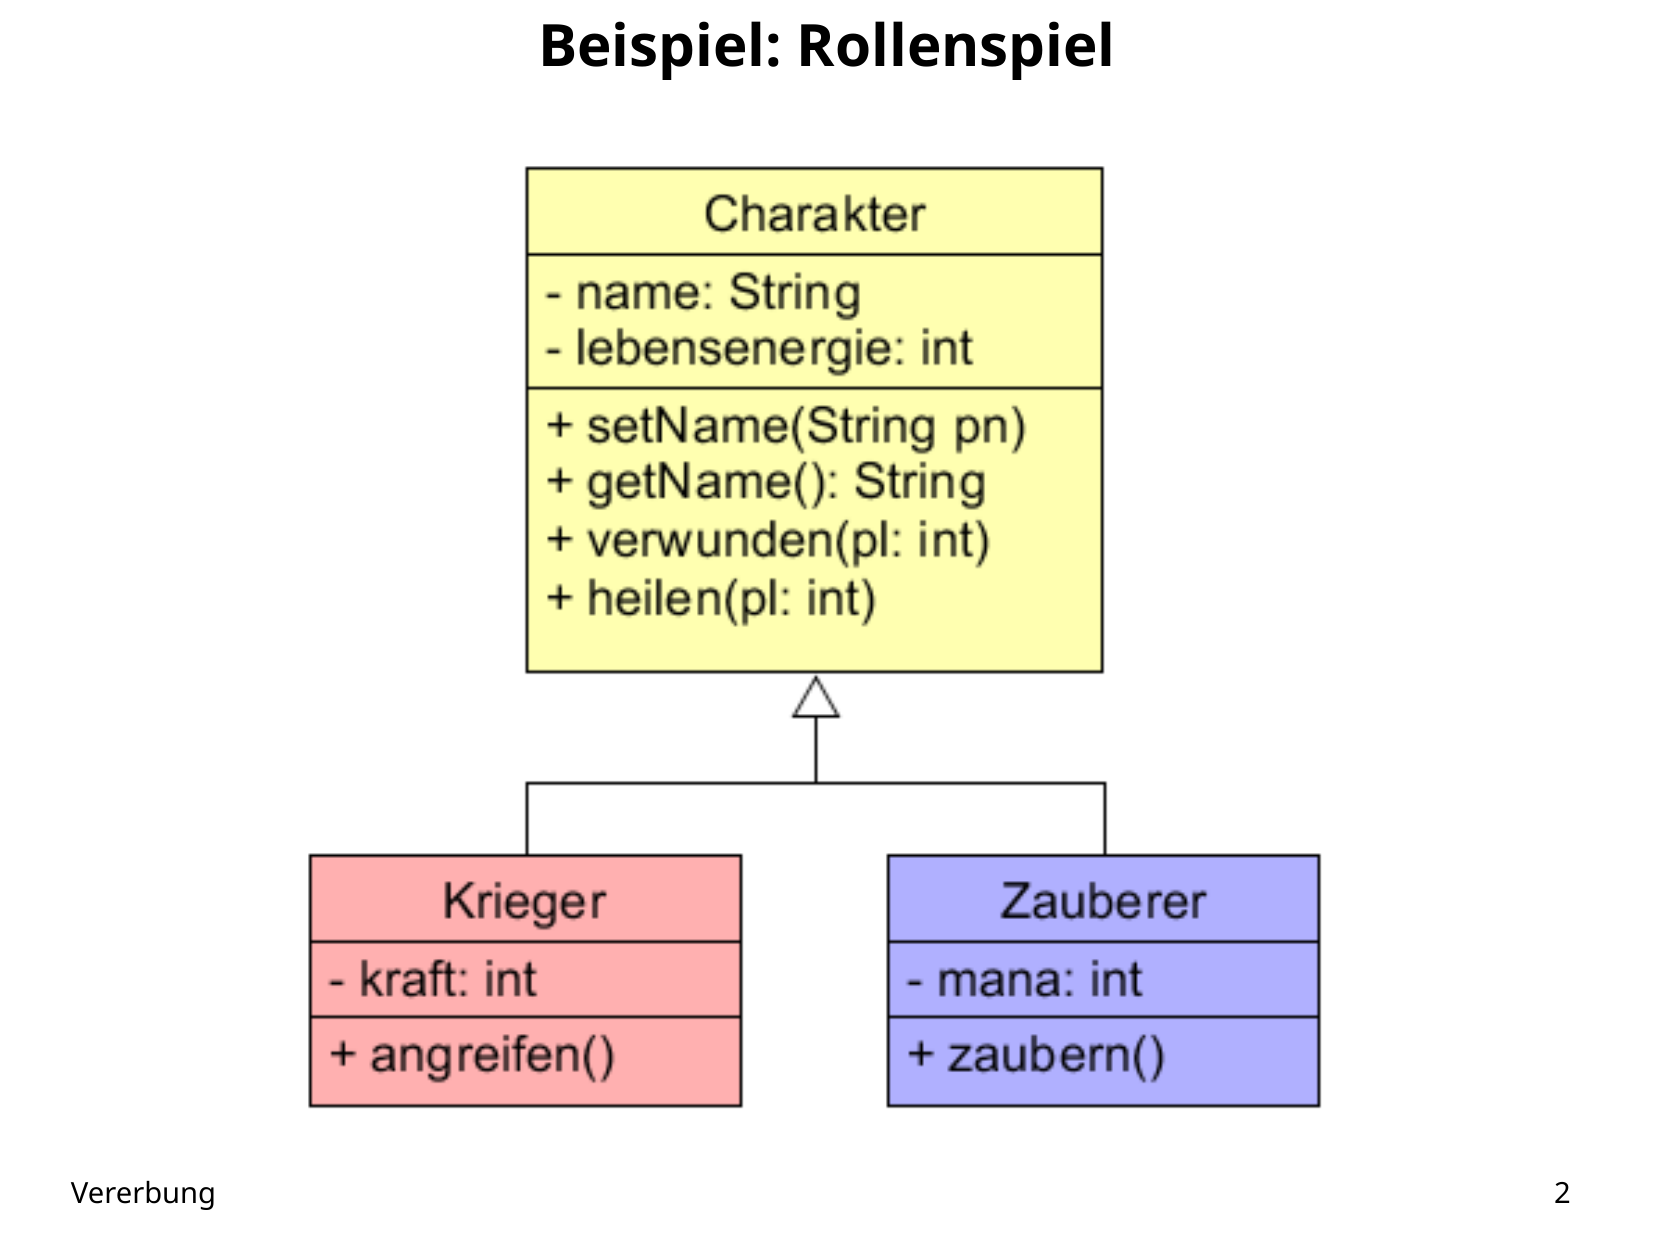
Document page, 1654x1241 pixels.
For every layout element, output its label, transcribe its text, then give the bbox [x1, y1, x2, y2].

title Beispiel: Rollenspiel [0, 5, 1654, 83]
picture [307, 165, 1324, 1111]
